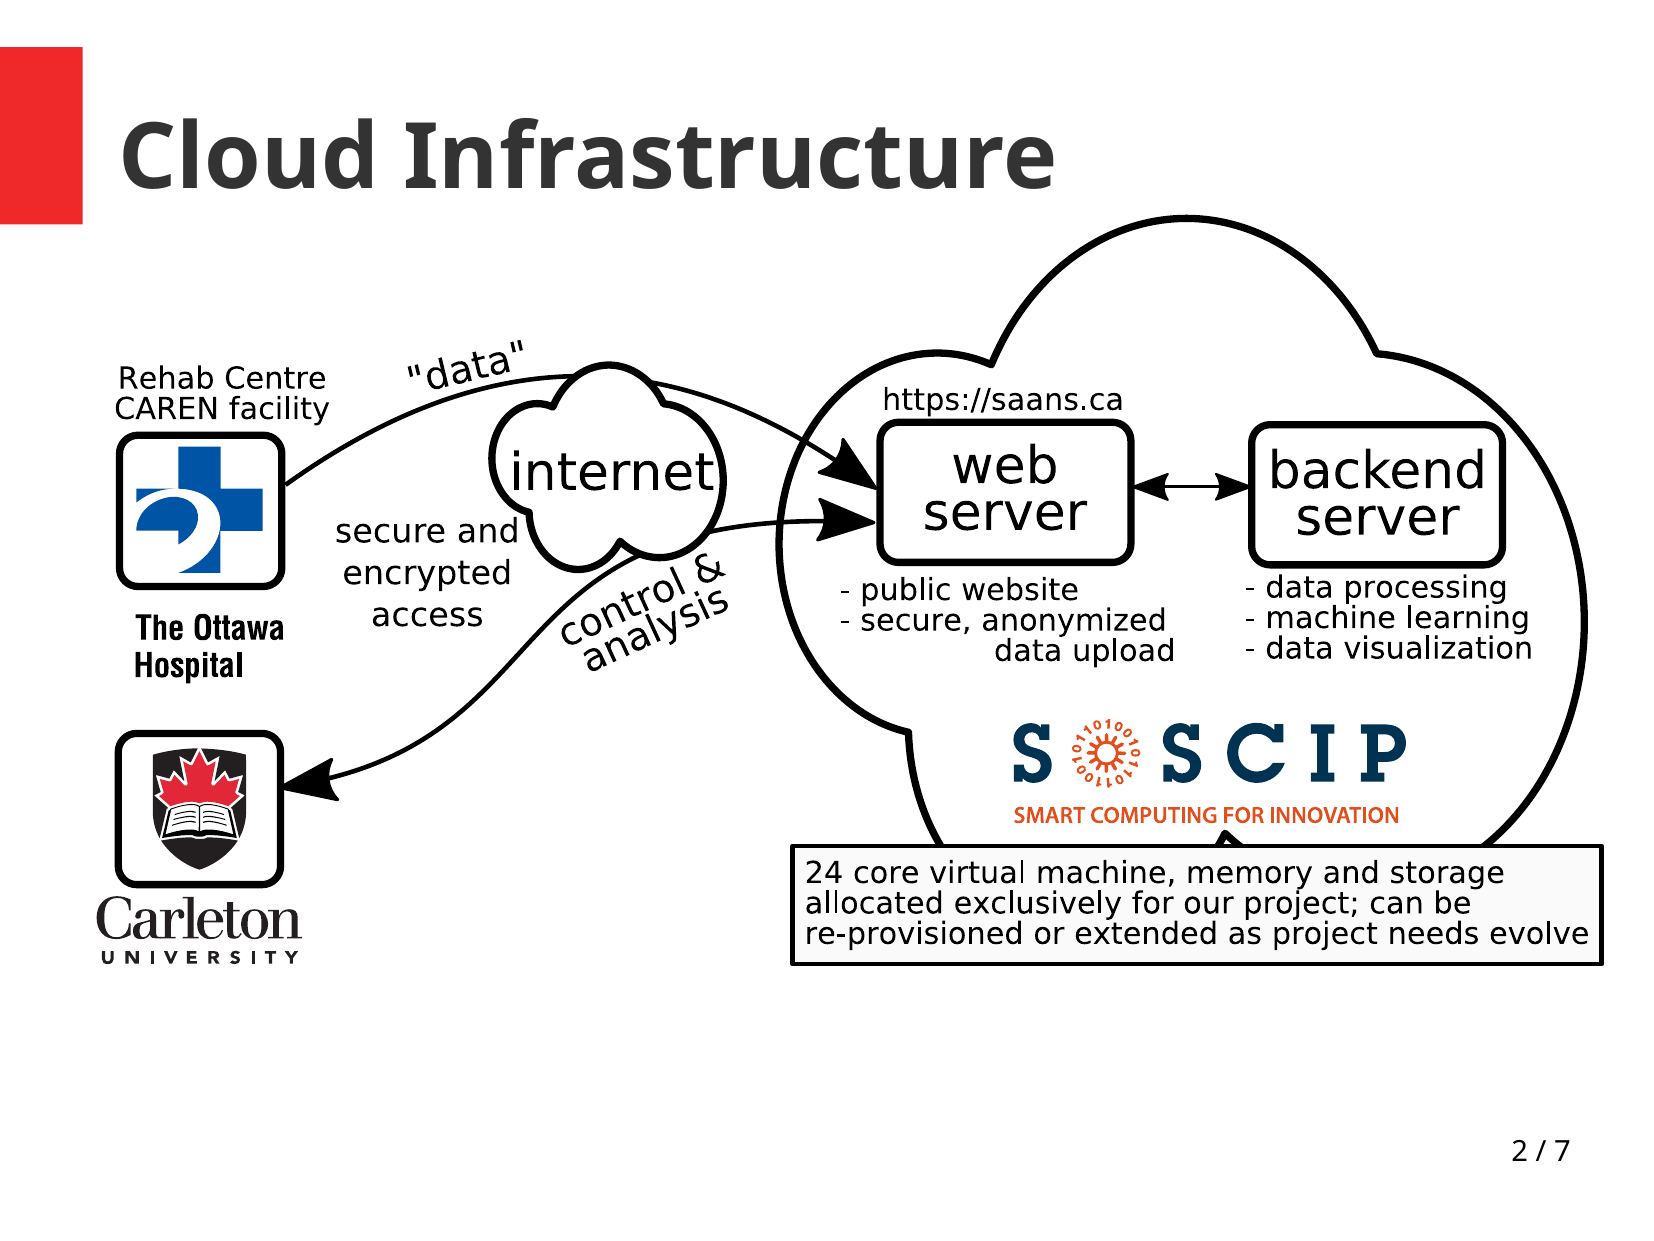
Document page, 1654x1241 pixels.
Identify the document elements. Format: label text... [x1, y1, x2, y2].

title Cloud Infrastructure [118, 49, 1571, 212]
picture [94, 212, 1607, 969]
